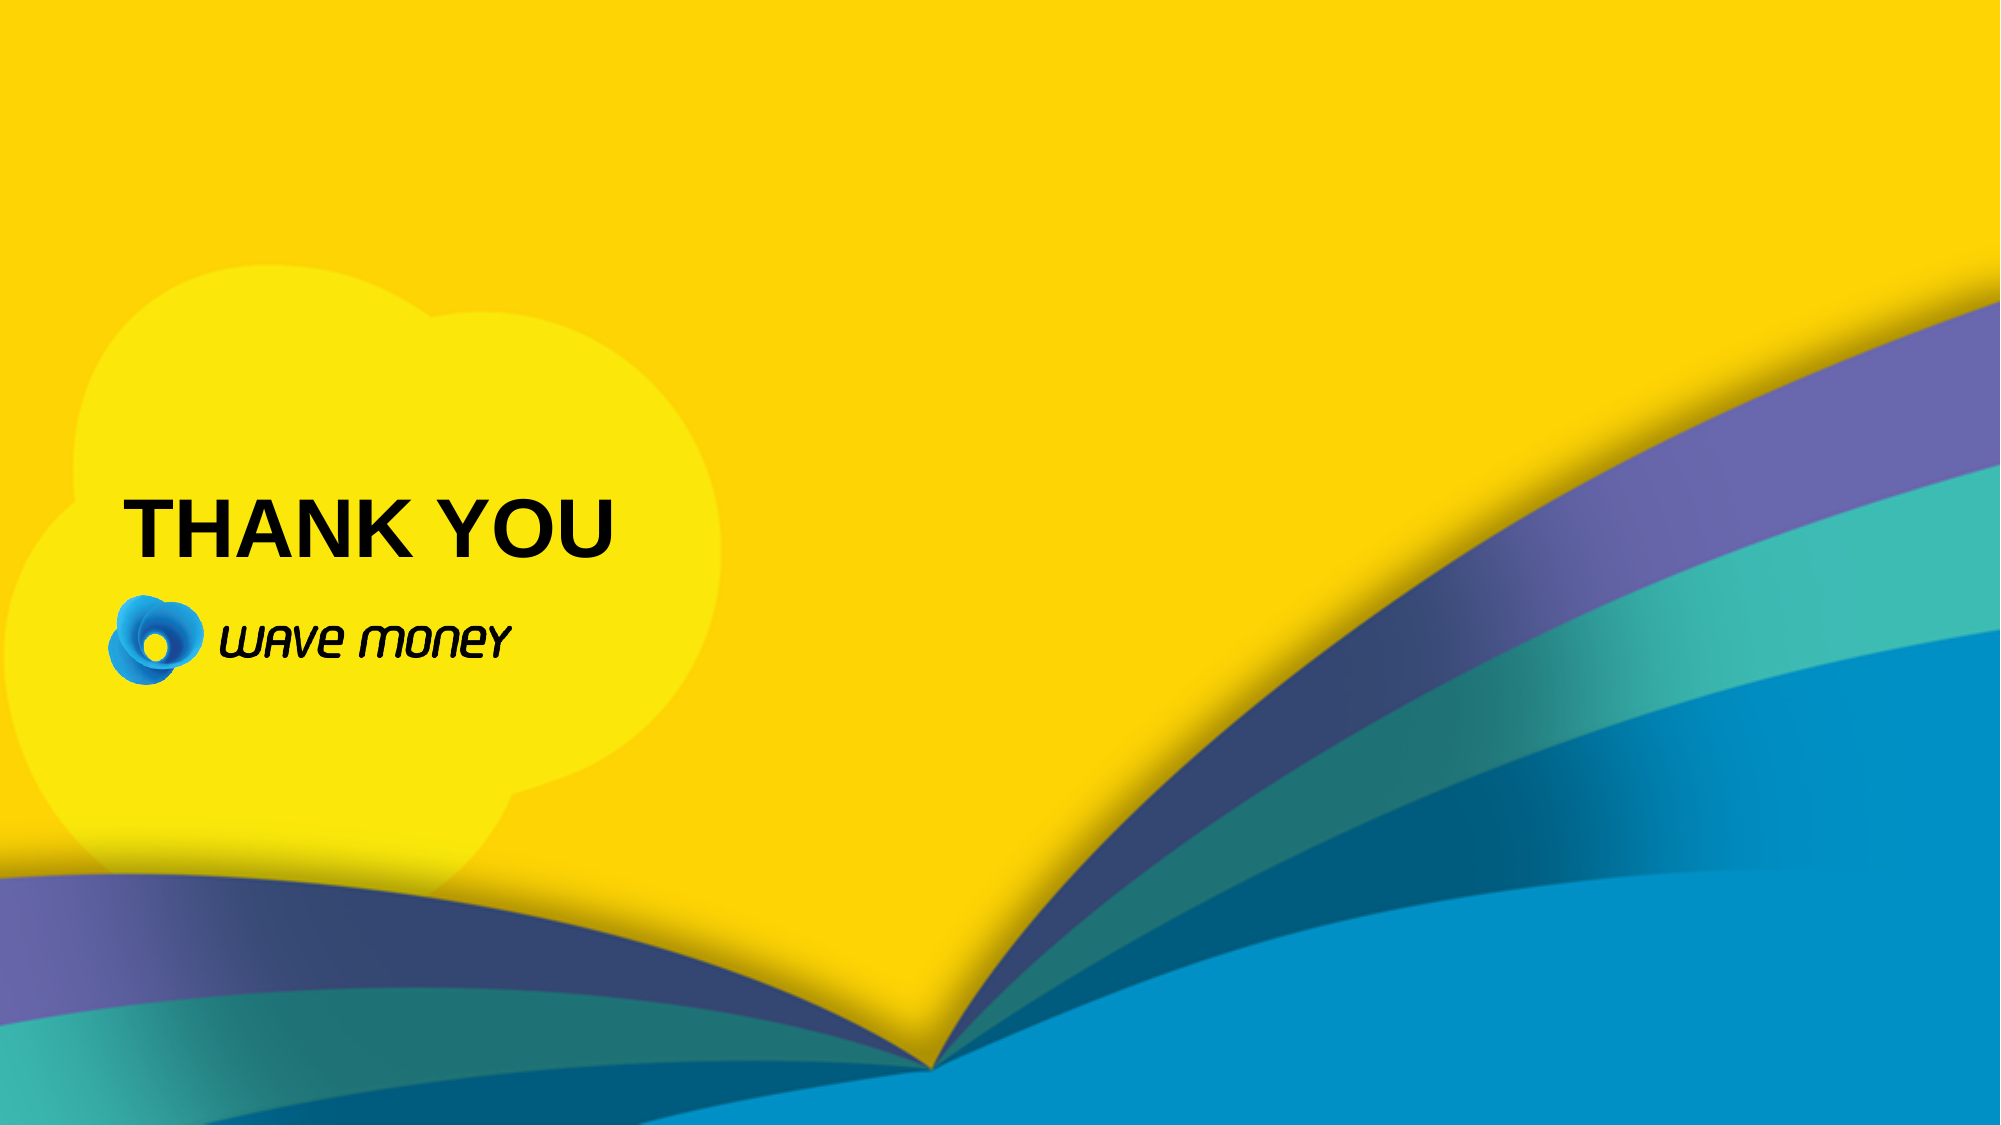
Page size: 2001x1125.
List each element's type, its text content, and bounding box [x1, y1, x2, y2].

text_box THANK YOU [108, 467, 1000, 584]
picture [0, 0, 2000, 1125]
